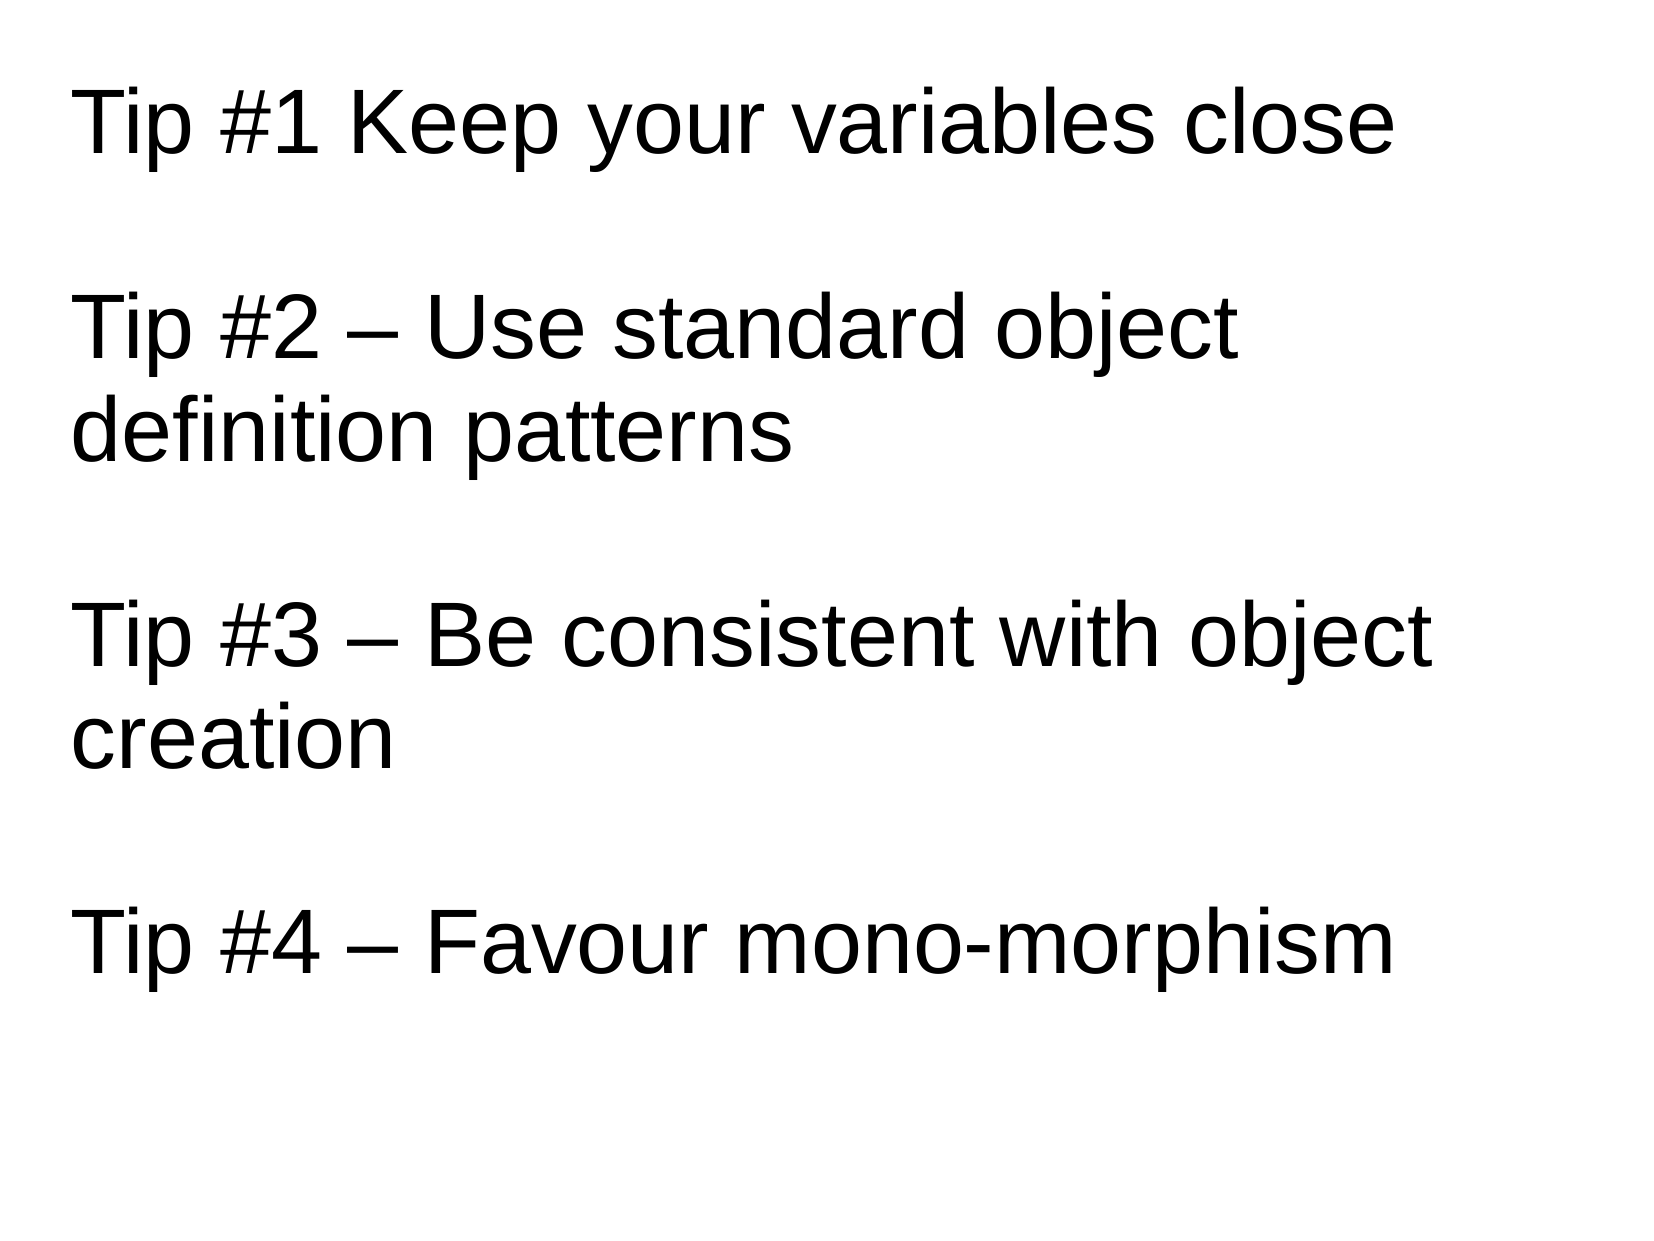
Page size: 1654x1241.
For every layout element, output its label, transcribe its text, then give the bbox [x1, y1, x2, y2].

title Tip #1 Keep your variables close Tip #2 – Use standard object definition patterns Tip #3 – Be consistent with object creation Tip #4 – Favour mono-morphism [70, 70, 1559, 994]
